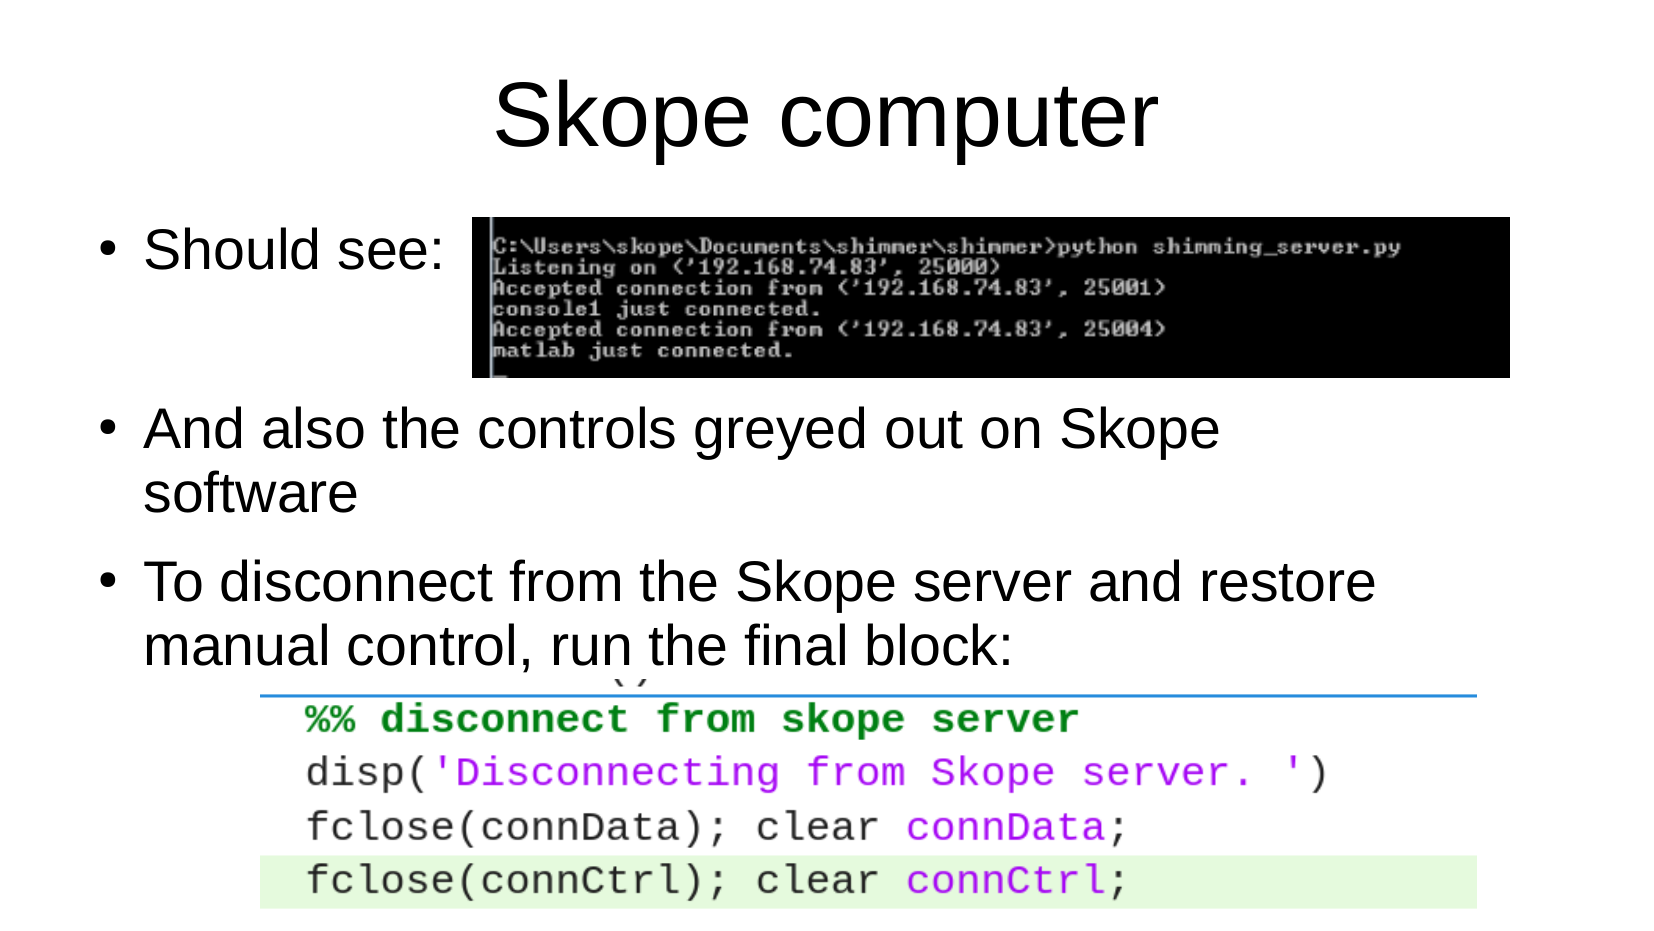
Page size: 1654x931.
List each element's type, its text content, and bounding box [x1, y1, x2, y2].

list Should see: And also the controls greyed out on Skope software To disconnect from the Skope server and restore manual control, run the final block: [82, 217, 1388, 680]
picture [260, 679, 1477, 923]
picture [472, 217, 1510, 378]
title Skope computer [82, 37, 1571, 193]
